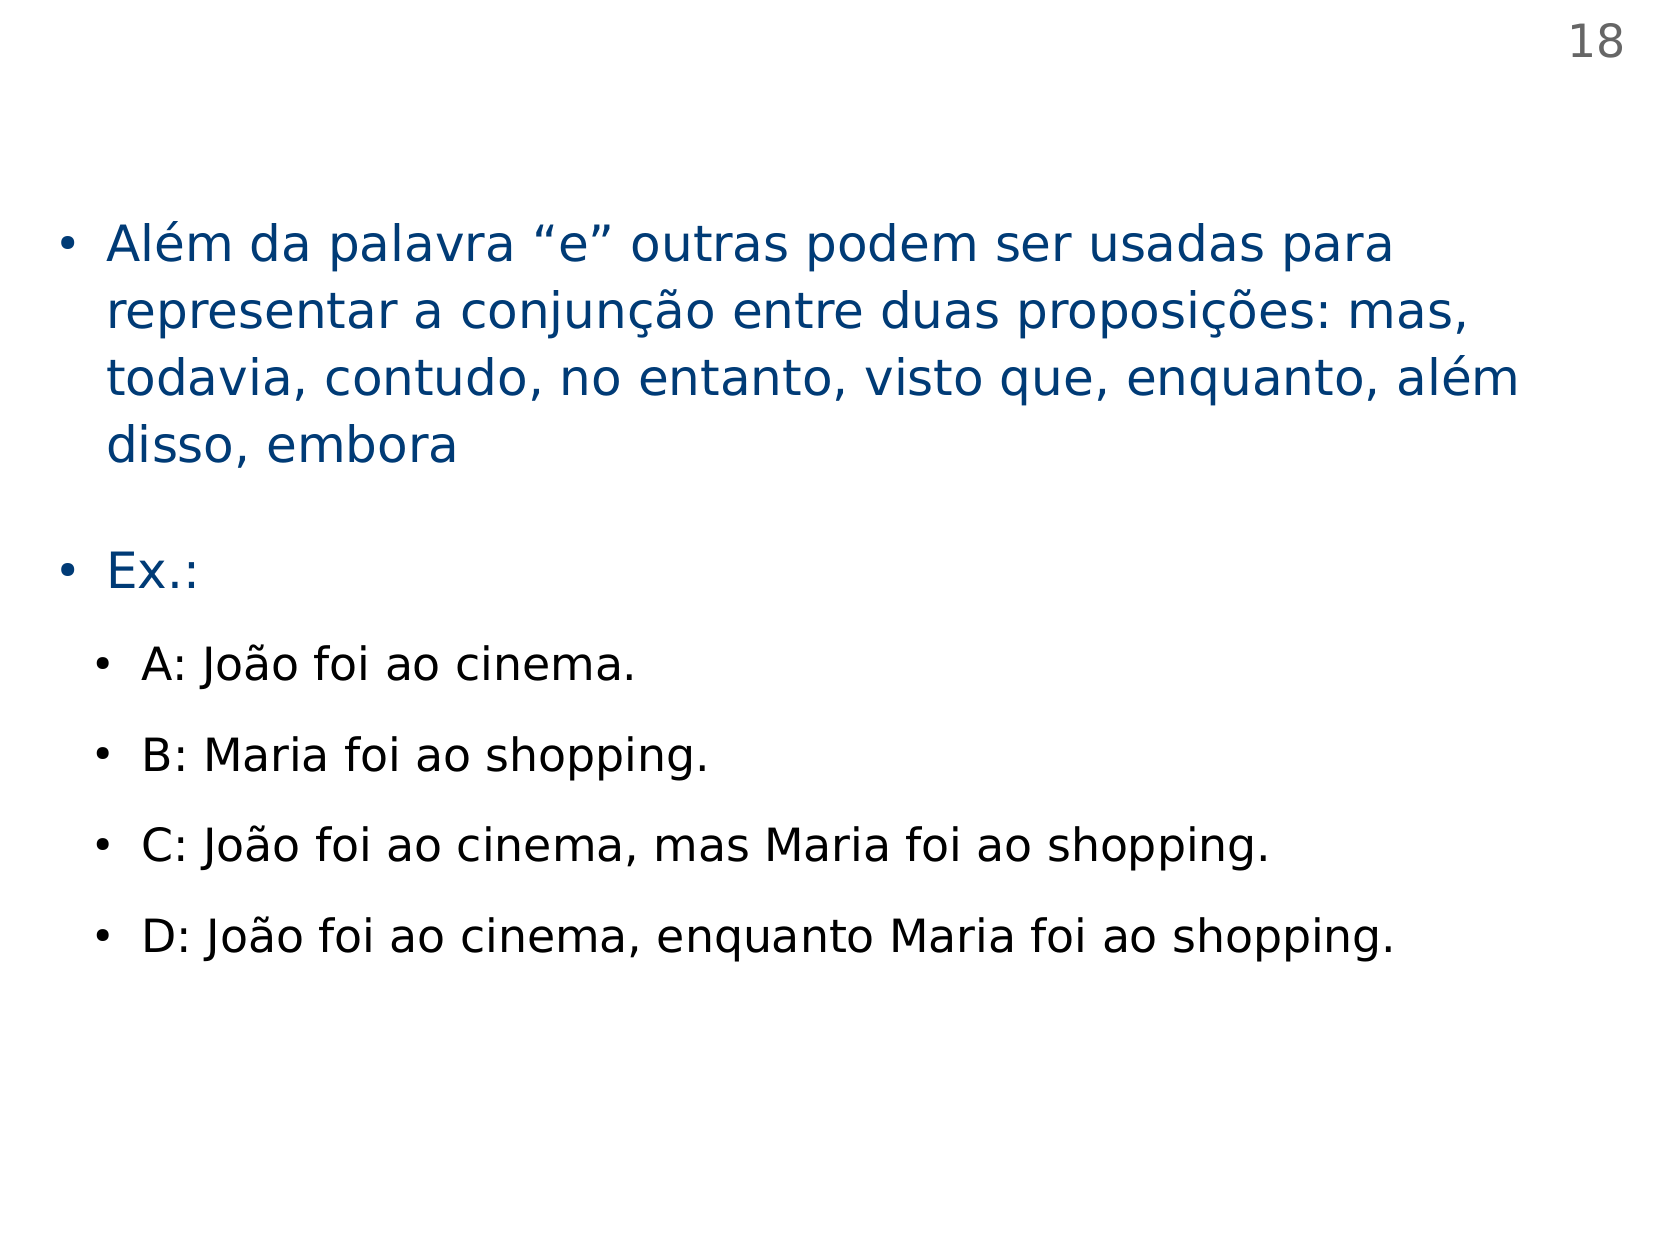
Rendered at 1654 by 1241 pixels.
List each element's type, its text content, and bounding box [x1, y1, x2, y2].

list Além da palavra “e” outras podem ser usadas para representar a conjunção entre duas proposições: mas, todavia, contudo, no entanto, visto que, enquanto, além disso, embora Ex.: A: João foi ao cinema. B: Maria foi ao shopping. C: João foi ao cinema, mas Maria foi ao shopping. D: João foi ao cinema, enquanto Maria foi ao shopping. [59, 206, 1625, 1211]
